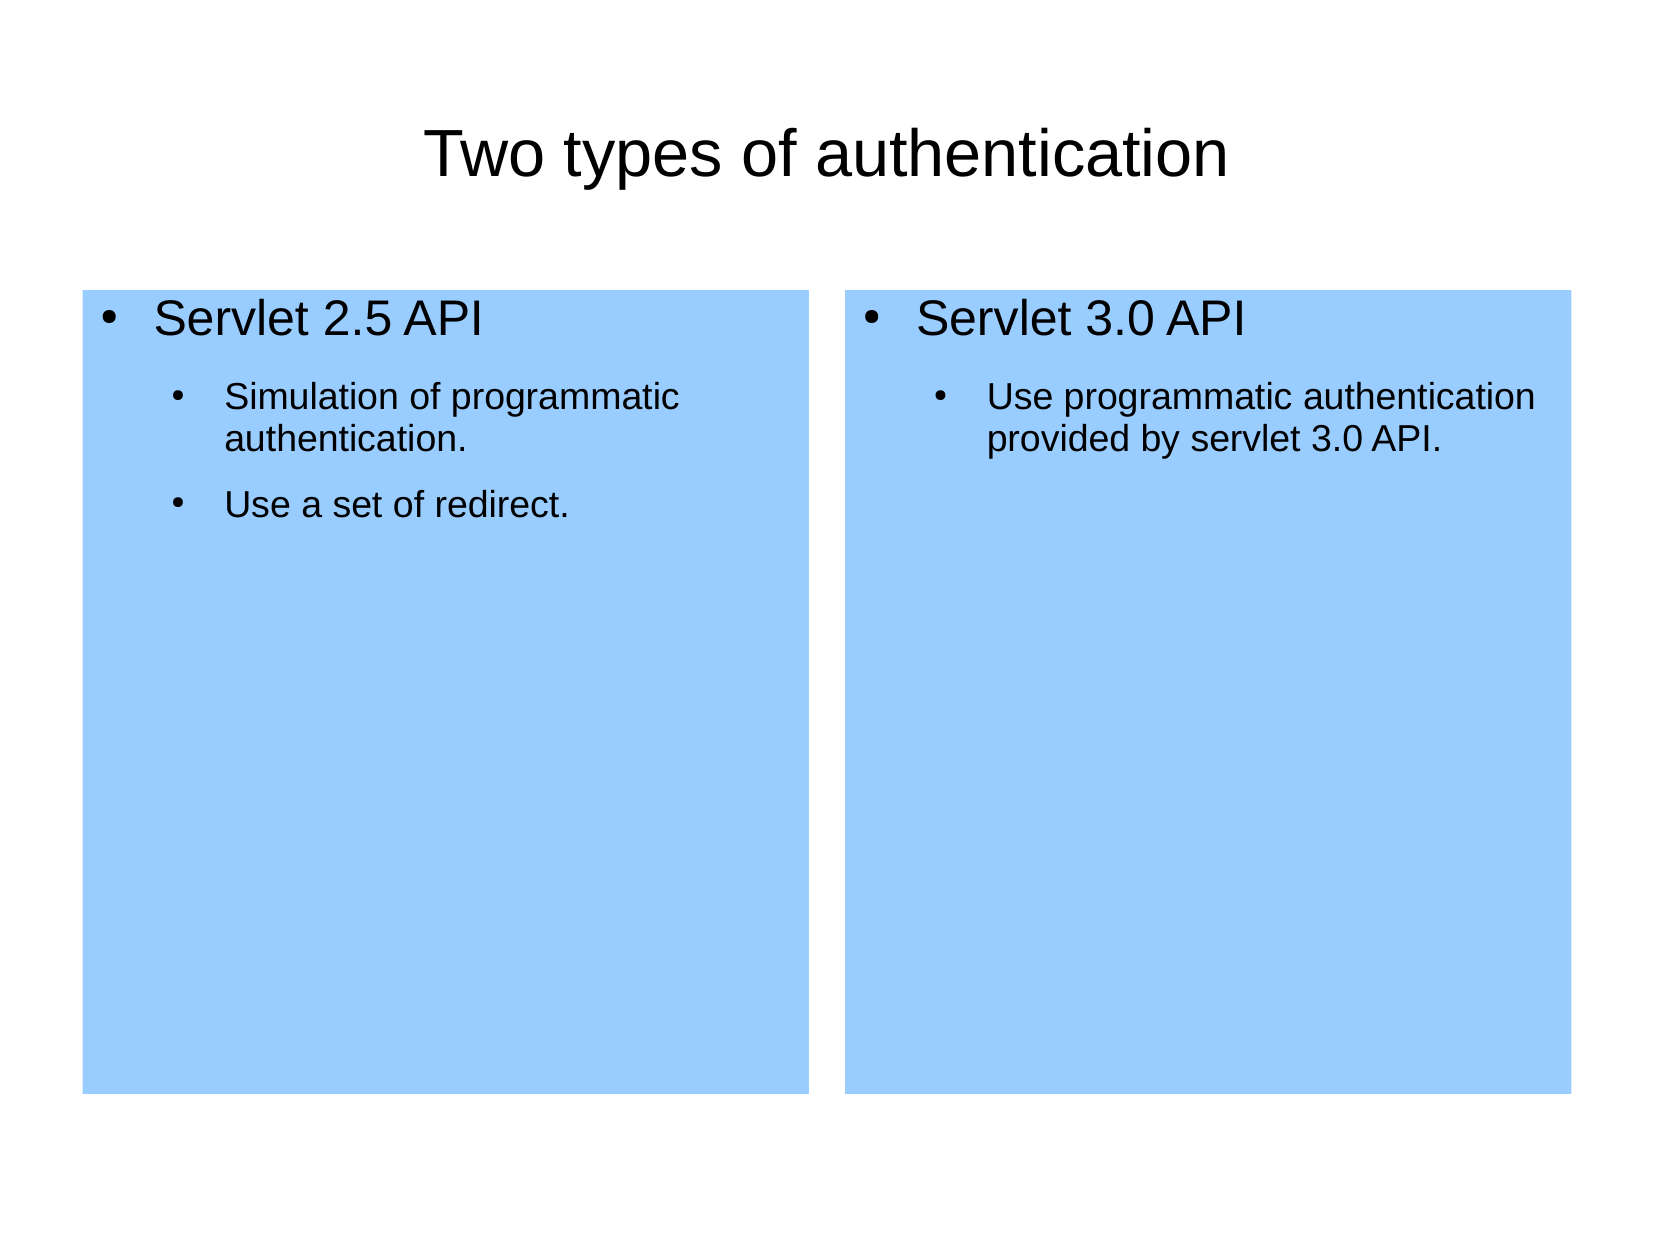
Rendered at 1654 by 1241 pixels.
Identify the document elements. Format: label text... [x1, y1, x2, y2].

list Servlet 3.0 API Use programmatic authentication provided by servlet 3.0 API. [845, 290, 1572, 1094]
list Servlet 2.5 API Simulation of programmatic authentication. Use a set of redirect. [82, 290, 809, 1094]
title Two types of authentication [82, 49, 1571, 257]
